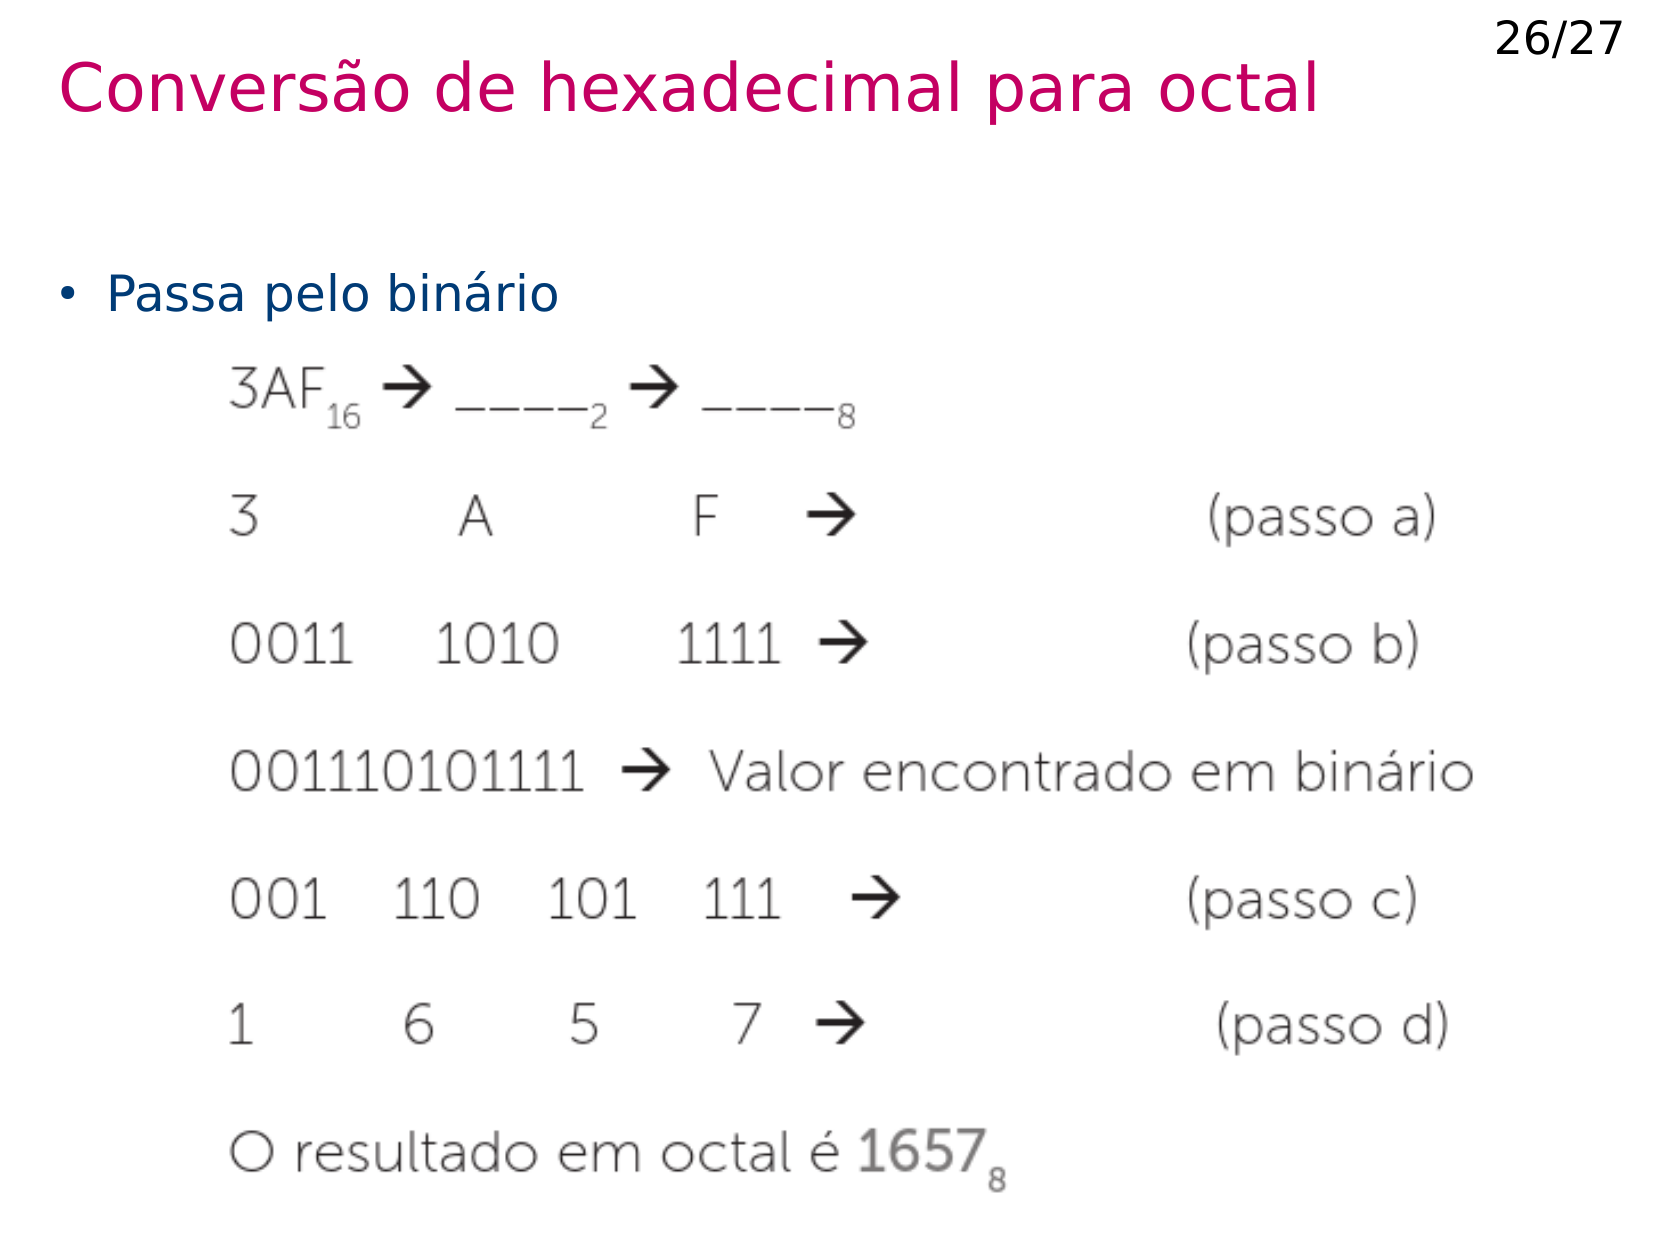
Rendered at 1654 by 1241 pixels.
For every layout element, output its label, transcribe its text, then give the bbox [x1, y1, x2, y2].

list Passa pelo binário [59, 236, 1625, 1211]
title Conversão de hexadecimal para octal [59, 29, 1625, 148]
picture [219, 354, 1489, 1211]
